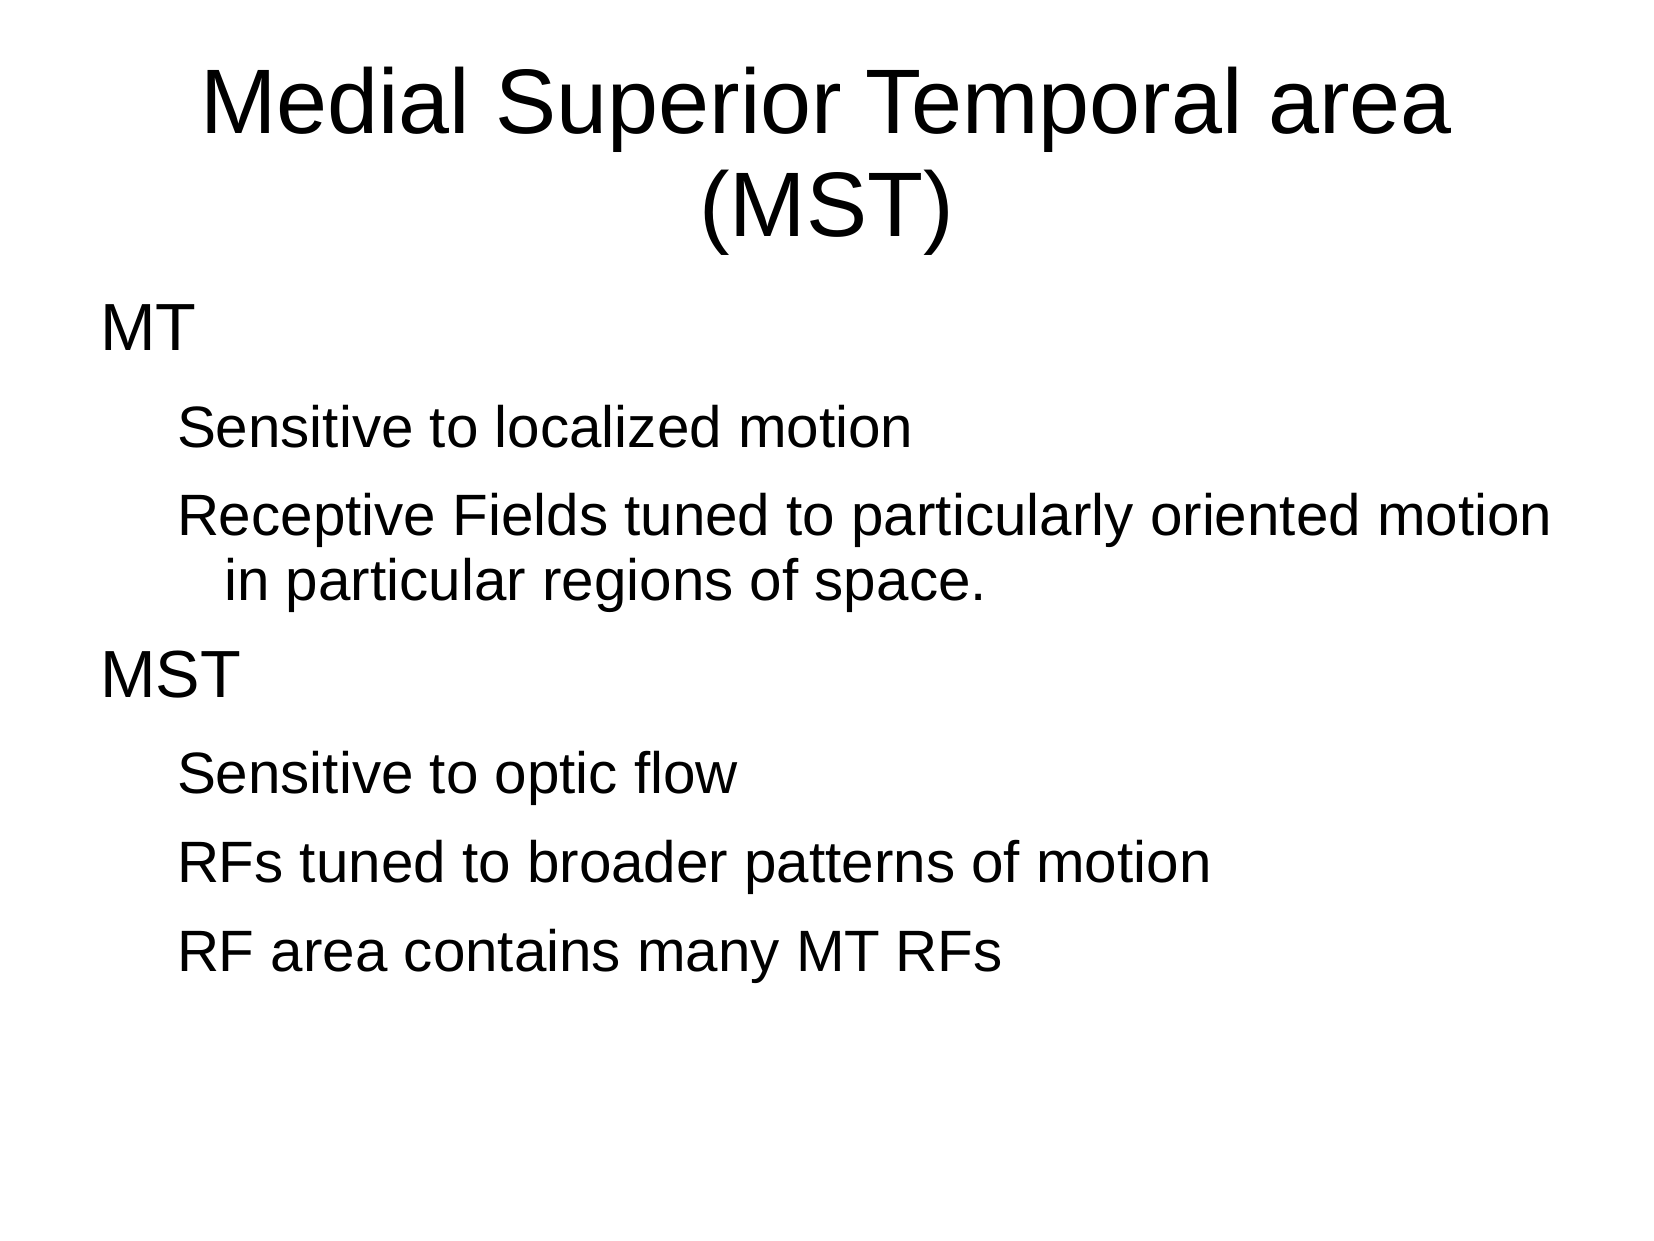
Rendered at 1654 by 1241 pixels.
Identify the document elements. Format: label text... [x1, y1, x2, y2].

title Medial Superior Temporal area (MST) [82, 50, 1571, 256]
list MT Sensitive to localized motion Receptive Fields tuned to particularly oriented motion in particular regions of space. MST Sensitive to optic flow RFs tuned to broader patterns of motion RF area contains many MT RFs [82, 290, 1571, 1094]
